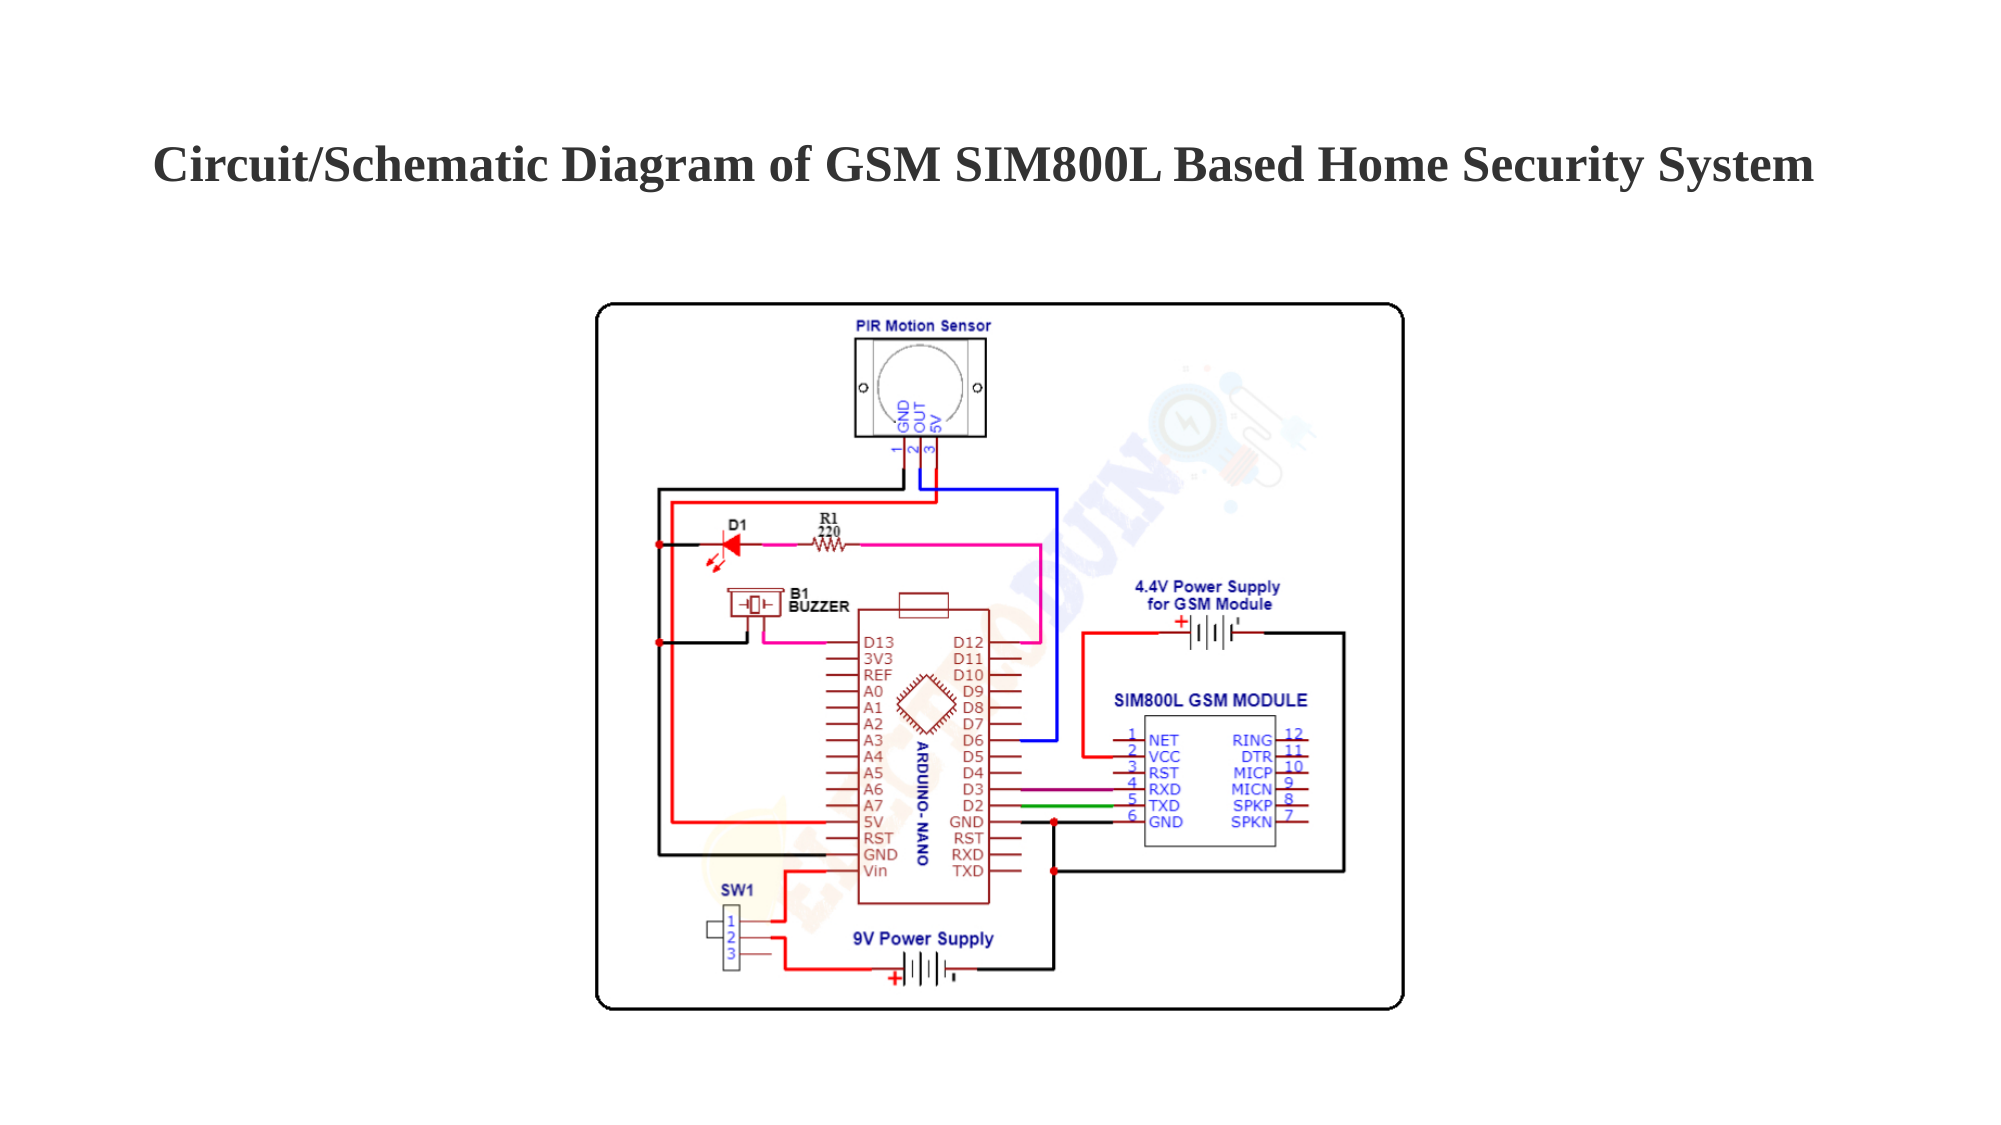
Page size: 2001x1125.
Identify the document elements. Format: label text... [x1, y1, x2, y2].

title Circuit/Schematic Diagram of GSM SIM800L Based Home Security System [137, 59, 1863, 278]
picture [593, 299, 1407, 1014]
